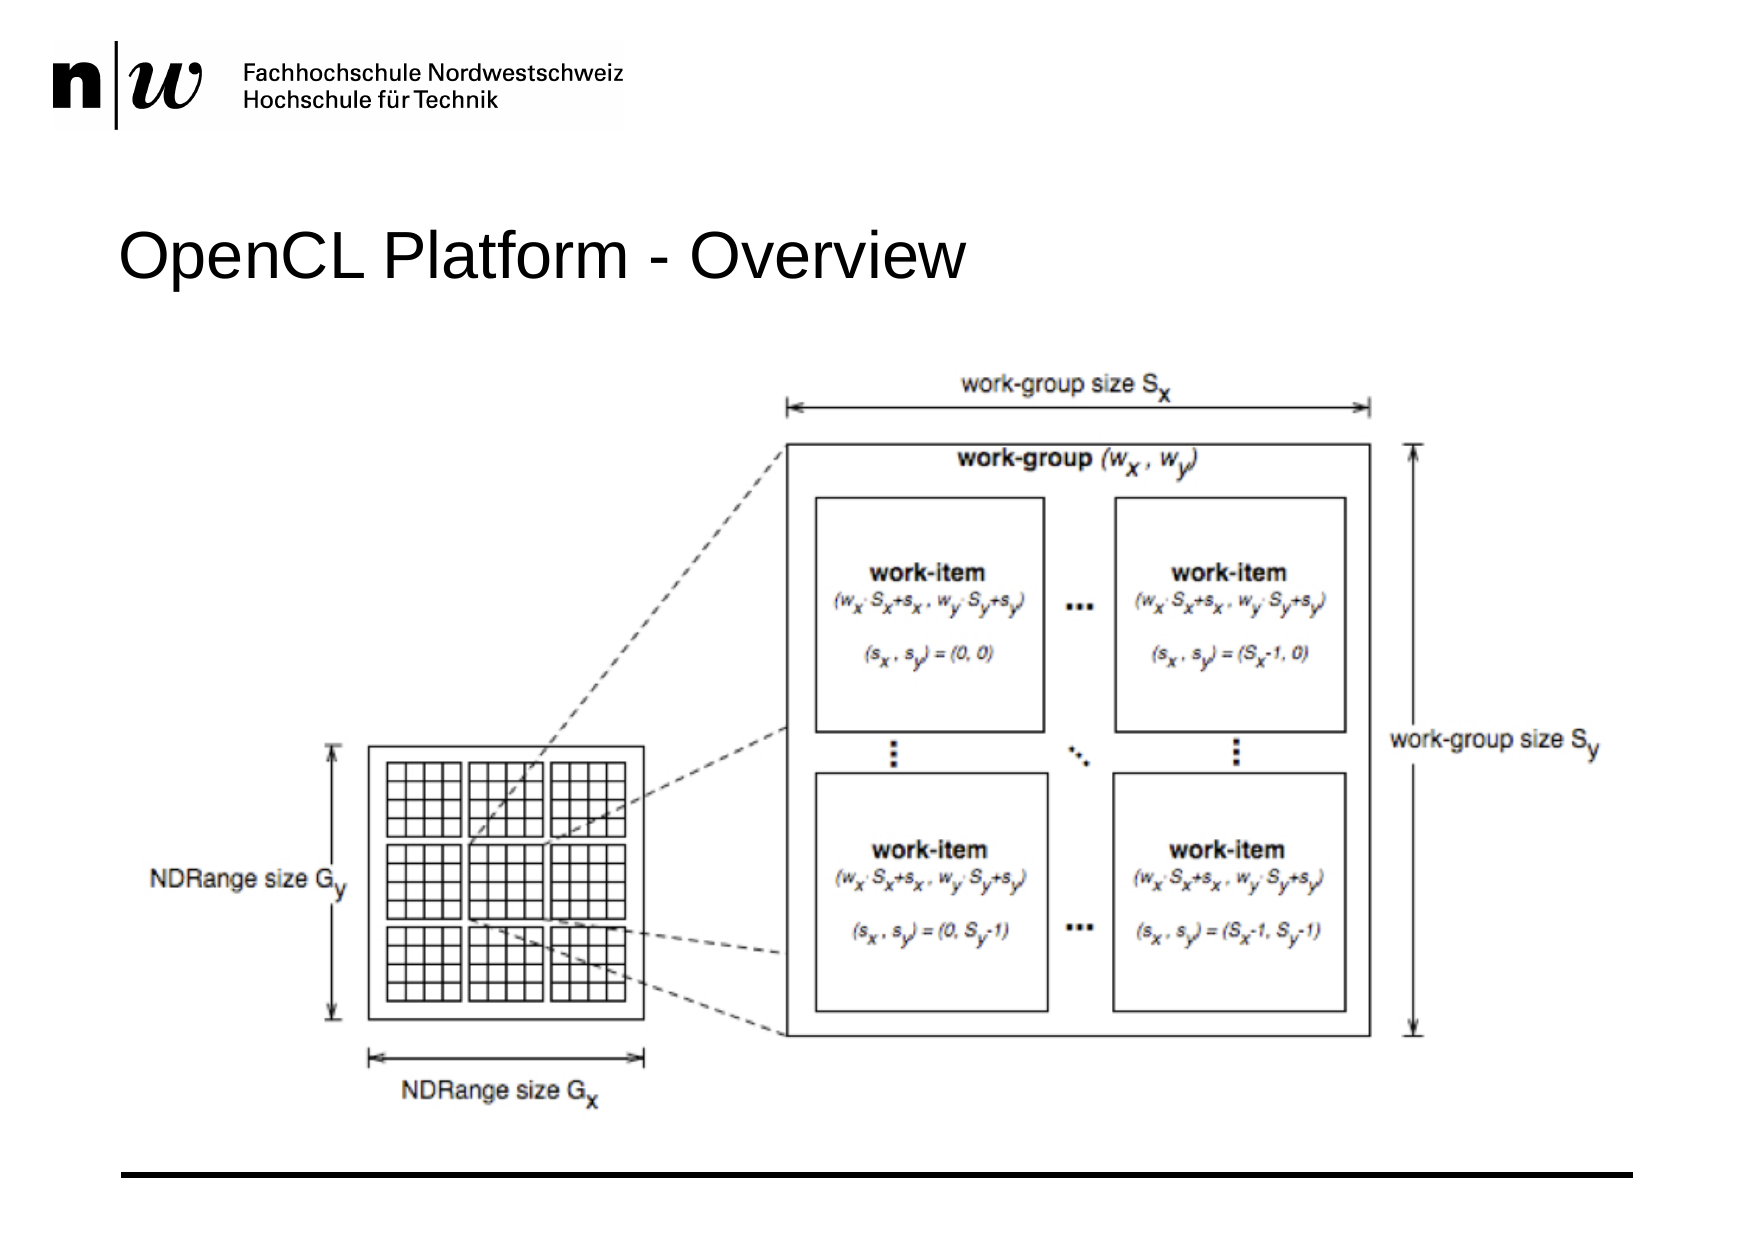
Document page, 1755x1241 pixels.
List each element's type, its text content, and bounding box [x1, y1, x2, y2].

text_box OpenCL Platform - Overview [118, 212, 1606, 296]
picture [129, 348, 1630, 1132]
picture [53, 41, 623, 130]
